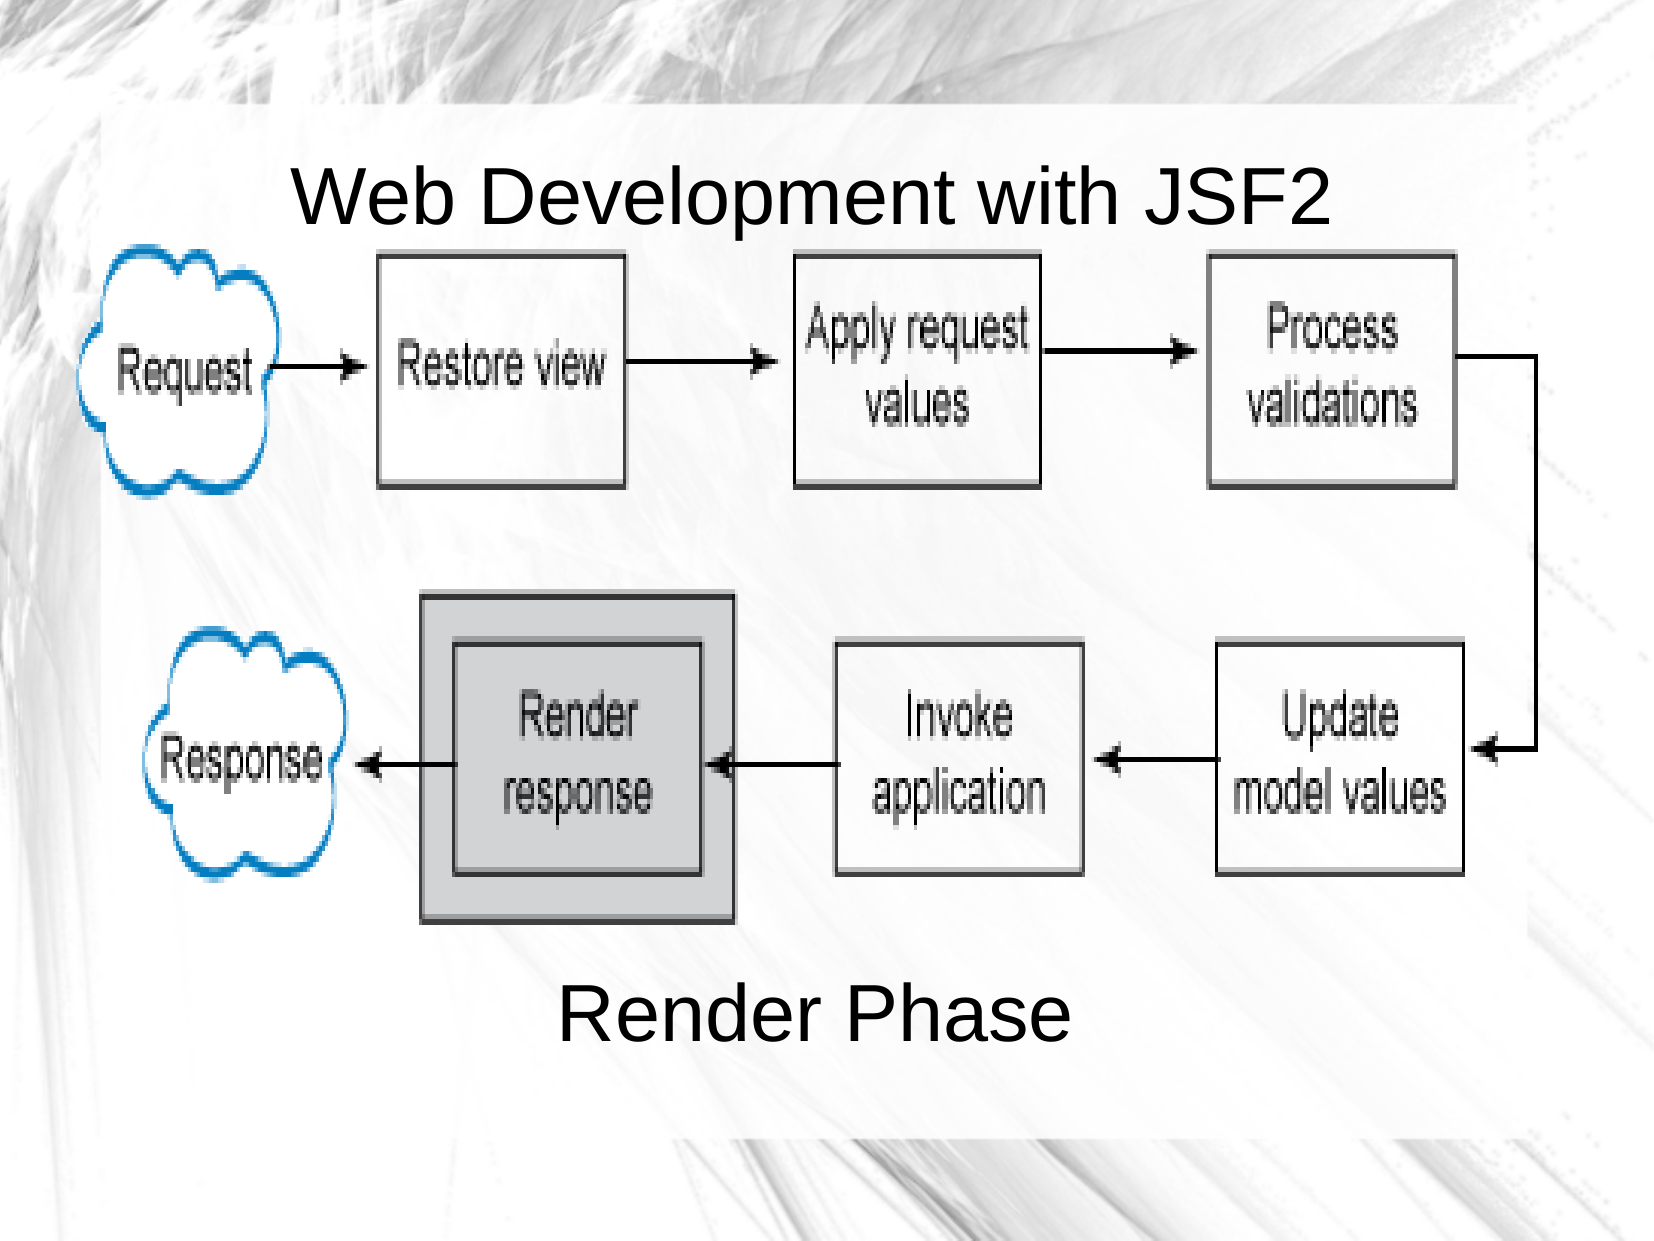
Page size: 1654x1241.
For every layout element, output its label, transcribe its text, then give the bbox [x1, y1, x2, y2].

title Web Development with JSF2 [118, 112, 1506, 244]
text_box Render Phase [210, 962, 1422, 1066]
picture [0, 0, 1654, 1241]
